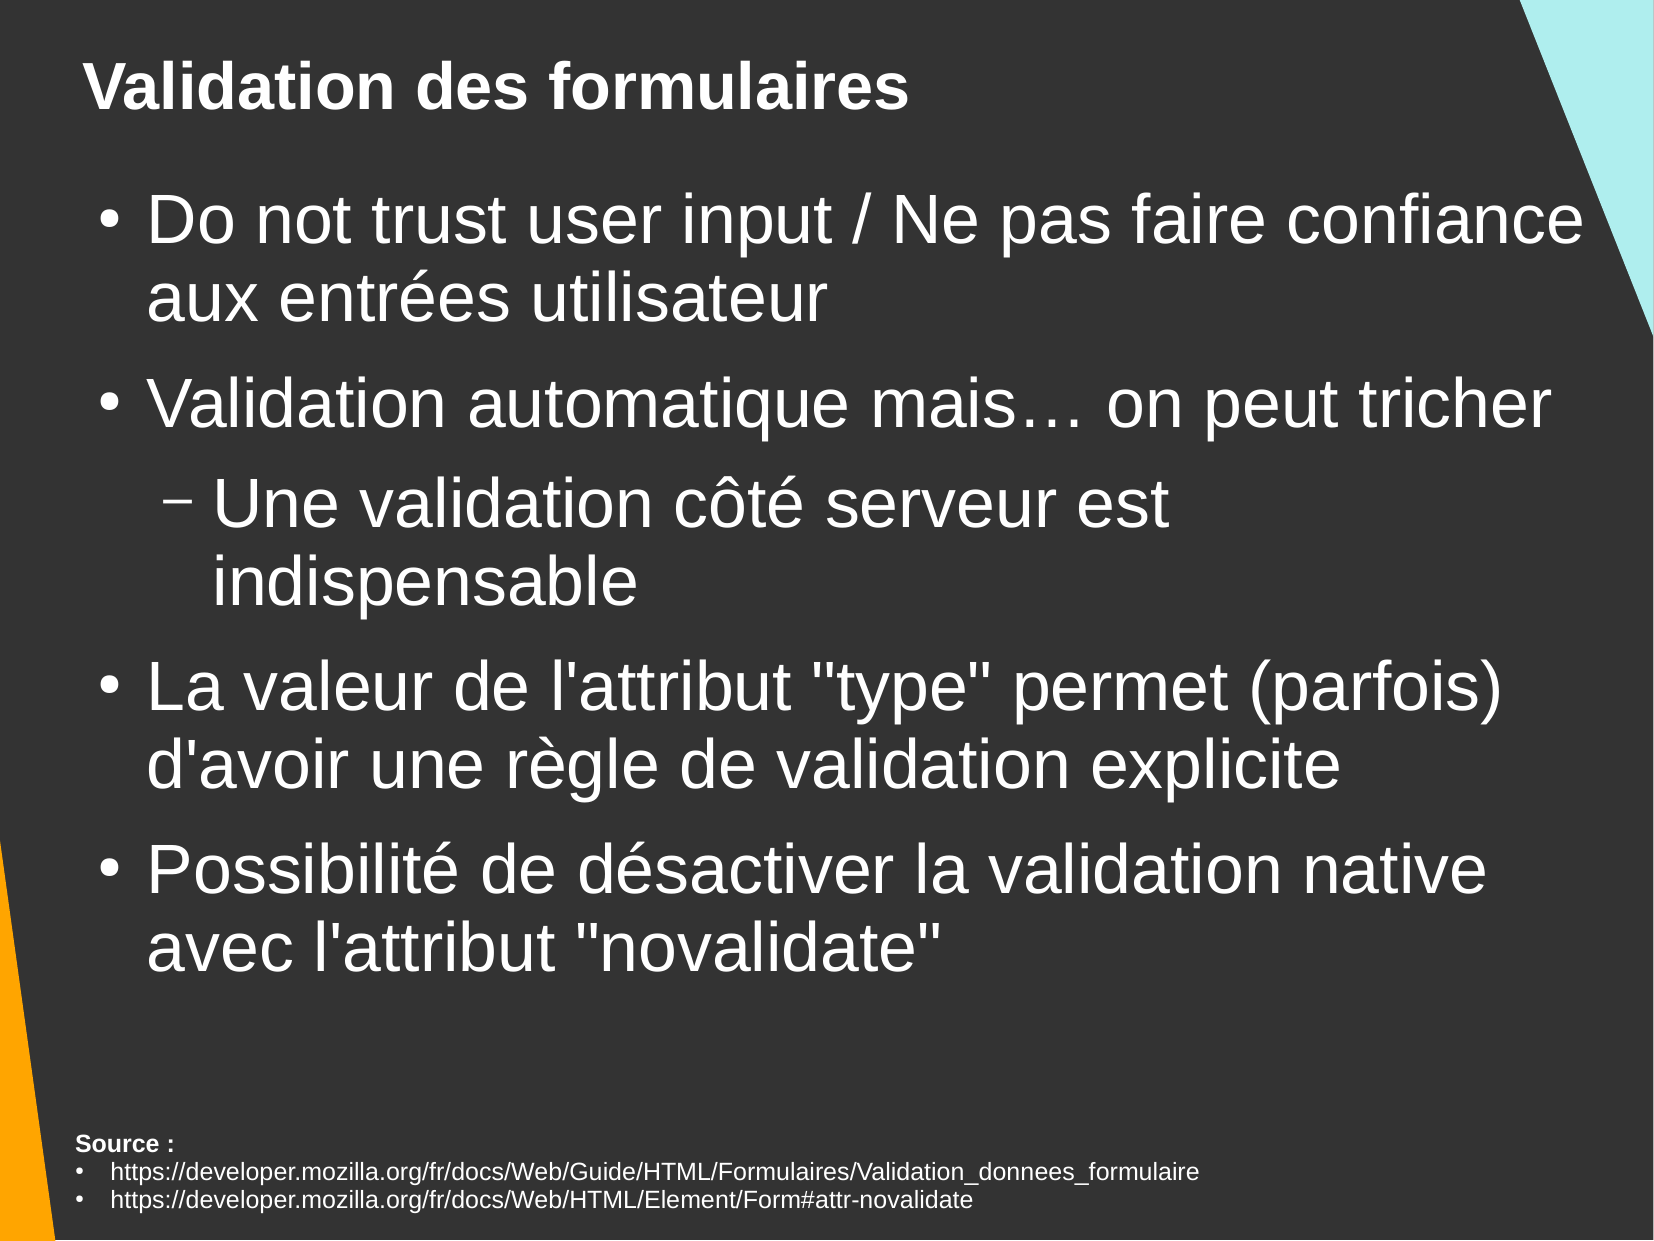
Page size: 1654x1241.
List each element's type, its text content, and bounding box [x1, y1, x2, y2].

text_box Source : https://developer.mozilla.org/fr/docs/Web/Guide/HTML/Formulaires/Validation_donnees_formulaire https://developer.mozilla.org/fr/docs/Web/HTML/Element/Form#attr-novalidate [60, 1122, 1546, 1222]
text_box [1519, 0, 1654, 339]
title Validation des formulaires [82, 49, 1571, 152]
text_box [0, 840, 56, 1241]
list Do not trust user input / Ne pas faire confiance aux entrées utilisateur Validation automatique mais… on peut tricher Une validation côté serveur est indispensable La valeur de l'attribut "type" permet (parfois) d'avoir une règle de validation explicite Possibilité de désactiver la validation native avec l'attribut "novalidate" [80, 180, 1605, 993]
